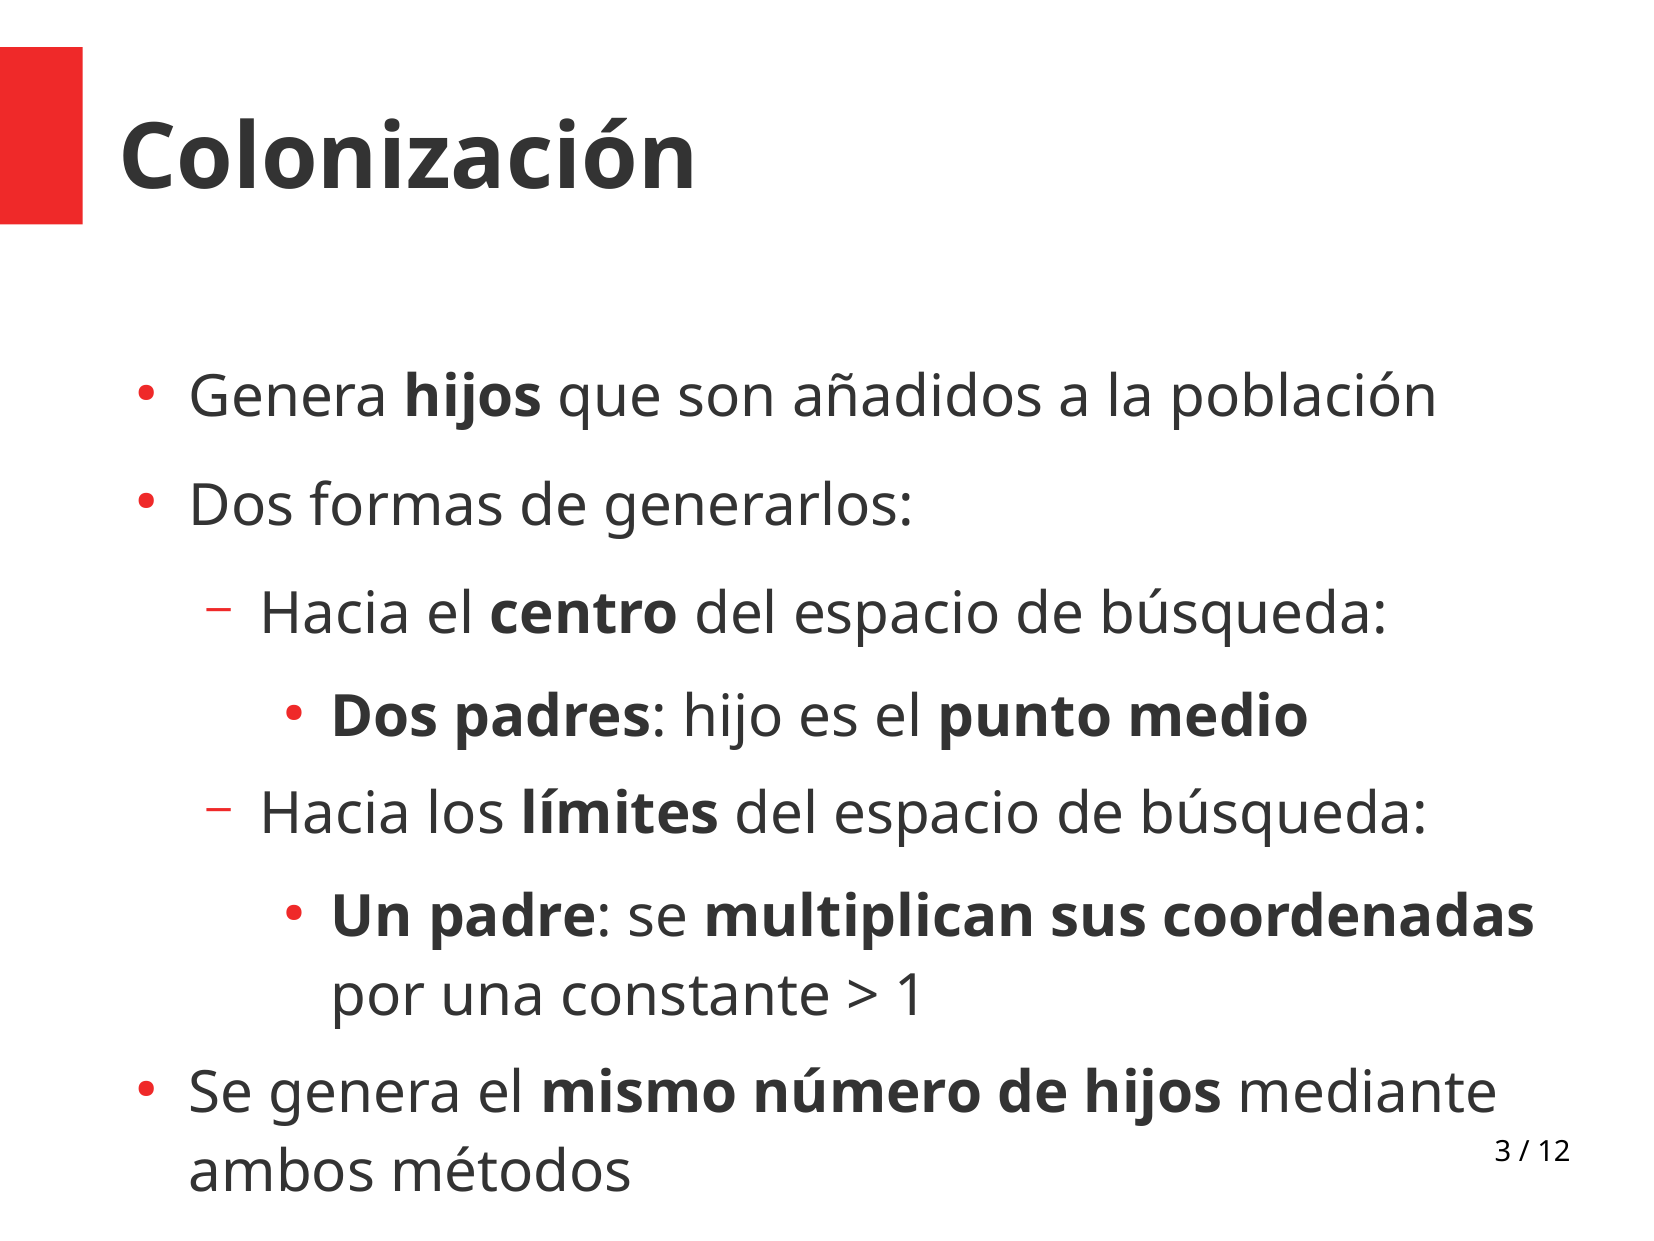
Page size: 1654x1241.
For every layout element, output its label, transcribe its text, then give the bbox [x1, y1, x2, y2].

list Genera hijos que son añadidos a la población Dos formas de generarlos: Hacia el centro del espacio de búsqueda: Dos padres: hijo es el punto medio Hacia los límites del espacio de búsqueda: Un padre: se multiplican sus coordenadas por una constante > 1 Se genera el mismo número de hijos mediante ambos métodos [118, 354, 1536, 1074]
title Colonización [118, 49, 1571, 257]
